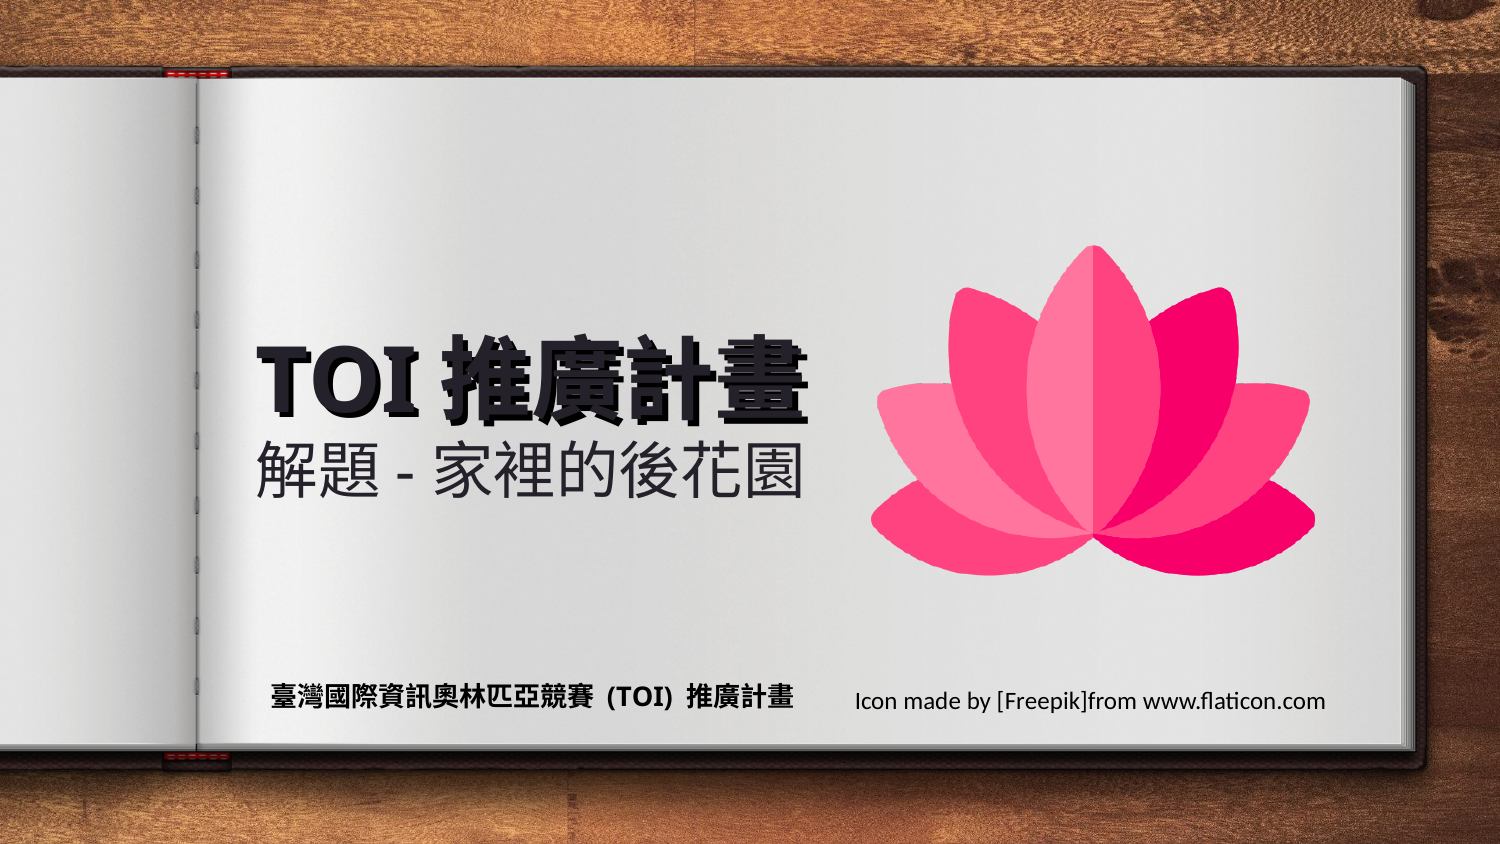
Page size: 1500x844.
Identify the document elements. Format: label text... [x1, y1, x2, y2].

title TOI推廣計畫 解題-家裡的後花園 [240, 262, 871, 565]
text_box Icon made by [Freepik]from www.flaticon.com [840, 677, 1364, 722]
picture [871, 188, 1315, 632]
